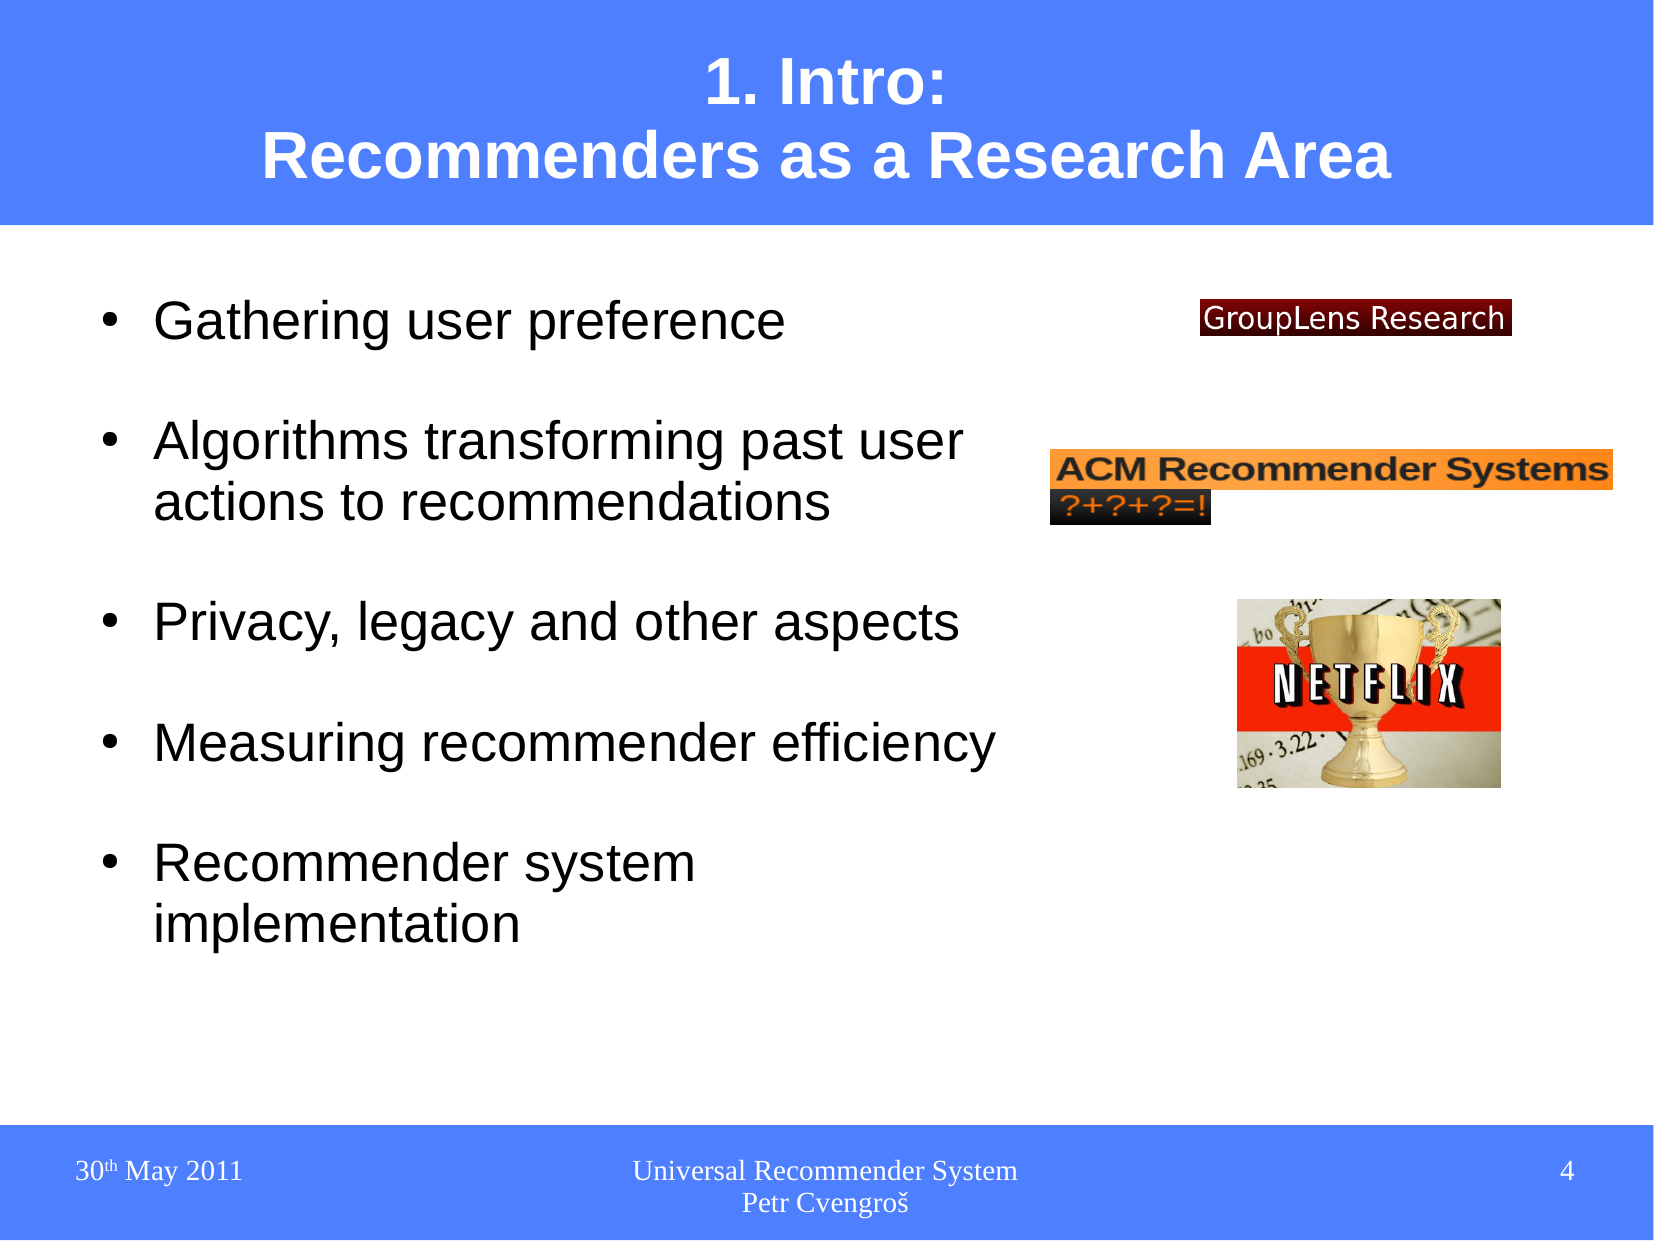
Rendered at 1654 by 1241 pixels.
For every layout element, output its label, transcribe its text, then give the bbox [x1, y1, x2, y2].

picture [1237, 599, 1501, 788]
picture [1050, 449, 1613, 526]
list Gathering user preference Algorithms transforming past user actions to recommendations Privacy, legacy and other aspects Measuring recommender efficiency Recommender system implementation [82, 290, 1013, 1094]
picture [1200, 299, 1512, 337]
title 1. Intro: Recommenders as a Research Area [82, 32, 1571, 205]
